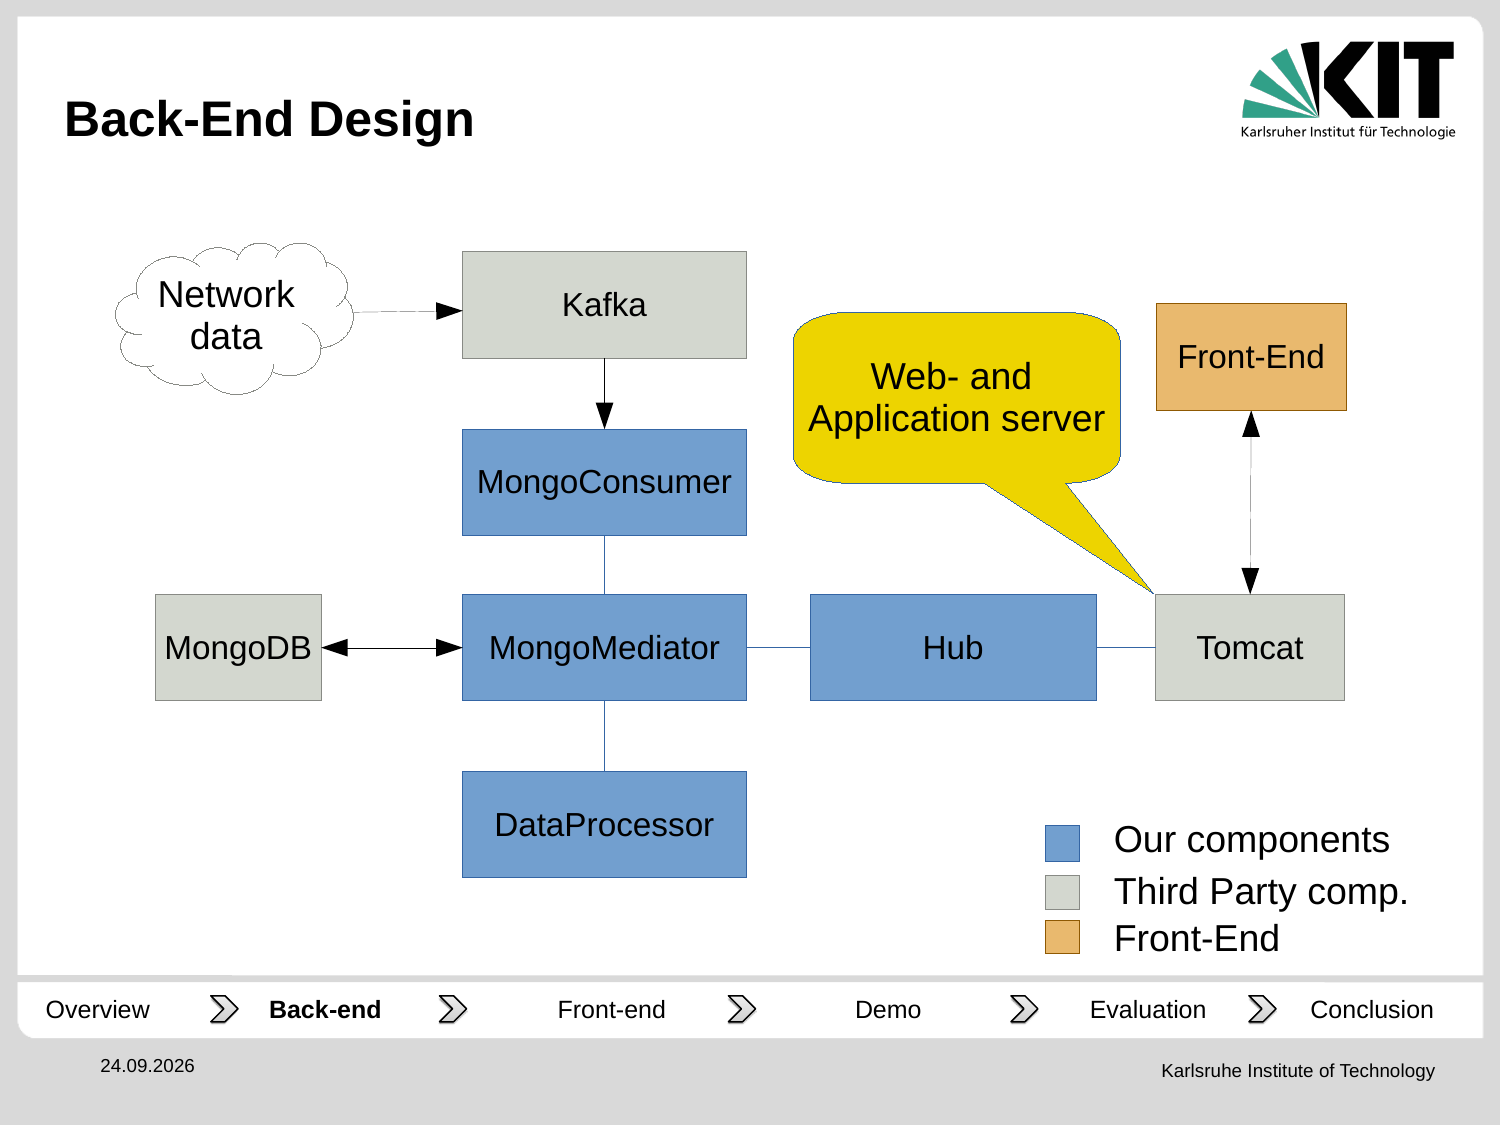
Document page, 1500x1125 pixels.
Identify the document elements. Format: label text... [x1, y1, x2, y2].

text_box [1045, 875, 1080, 910]
text_box 13.04.2019 [100, 1053, 272, 1113]
text_box [1045, 825, 1080, 862]
text_box [1248, 995, 1277, 1022]
text_box Front-End [1099, 910, 1296, 967]
text_box [728, 995, 756, 1022]
text_box DataProcessor [462, 771, 747, 878]
text_box [210, 995, 238, 1022]
text_box Network data [115, 243, 354, 395]
text_box Front-end [542, 986, 682, 1031]
picture [0, 0, 1500, 1125]
text_box Tomcat [1155, 594, 1345, 701]
text_box Hub [810, 594, 1097, 701]
text_box MongoMediator [462, 594, 747, 701]
title Back-End Design [64, 54, 1198, 147]
text_box Front-End [1156, 303, 1347, 411]
text_box [1010, 995, 1038, 1022]
text_box Evaluation [1075, 986, 1222, 1031]
text_box [1045, 920, 1080, 954]
text_box Conclusion [1295, 986, 1500, 1031]
text_box MongoDB [155, 594, 322, 701]
text_box Overview [30, 986, 194, 1031]
text_box Demo [840, 986, 937, 1031]
text_box [439, 995, 467, 1022]
text_box Kafka [462, 251, 747, 359]
text_box Third Party comp. [1099, 863, 1425, 920]
text_box MongoConsumer [462, 429, 747, 536]
text_box Web- and Application server [793, 312, 1154, 594]
text_box Back-end [254, 986, 418, 1031]
text_box Our components [1099, 810, 1406, 863]
